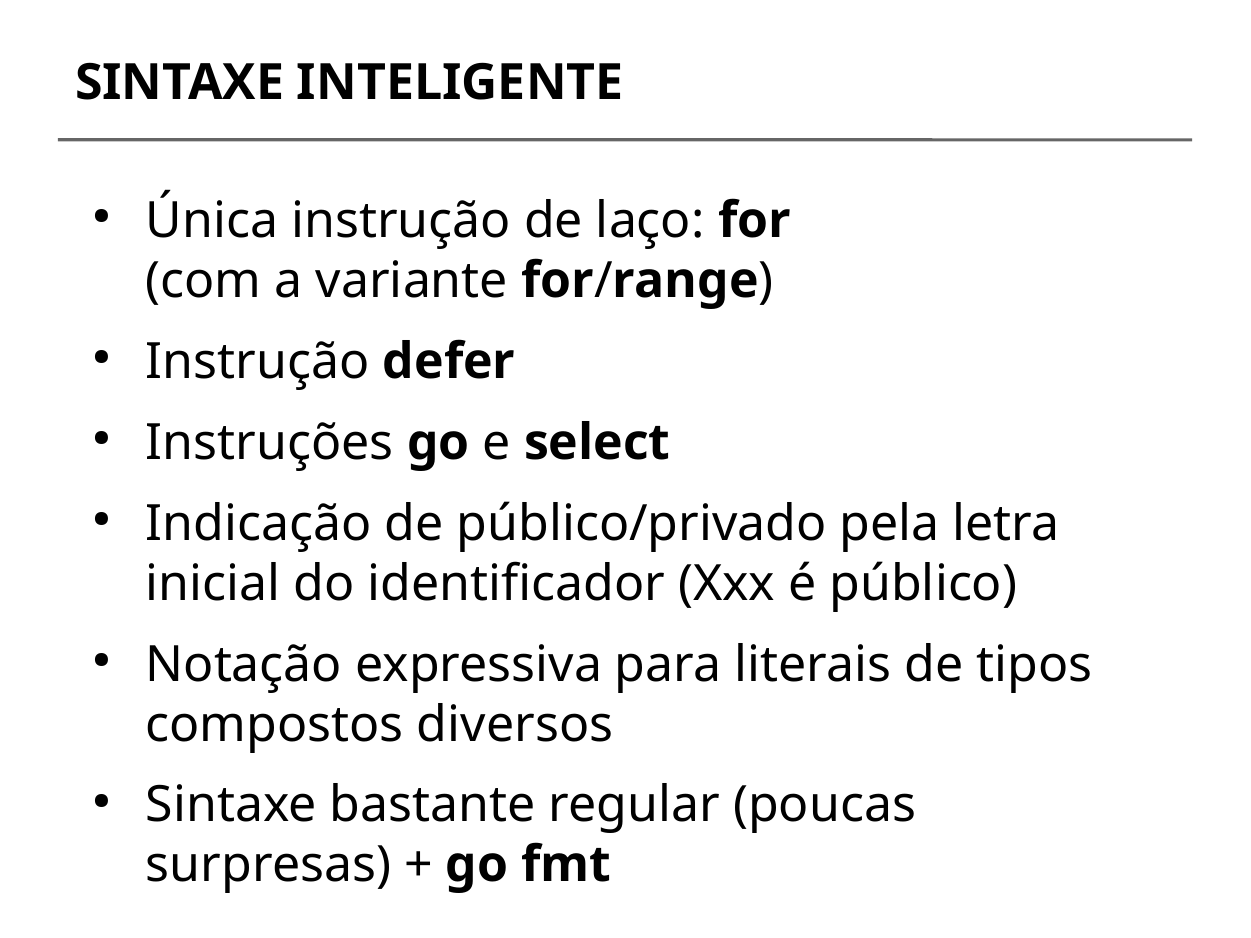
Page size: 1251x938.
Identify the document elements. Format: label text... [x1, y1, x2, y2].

list Única instrução de laço: for (com a variante for/range) Instrução defer Instruções go e select Indicação de público/privado pela letra inicial do identificador (Xxx é público) Notação expressiva para literais de tipos compostos diversos Sintaxe bastante regular (poucas surpresas) + go fmt [62, 175, 1182, 855]
title SINTAXE INTELIGENTE [62, 37, 1188, 122]
